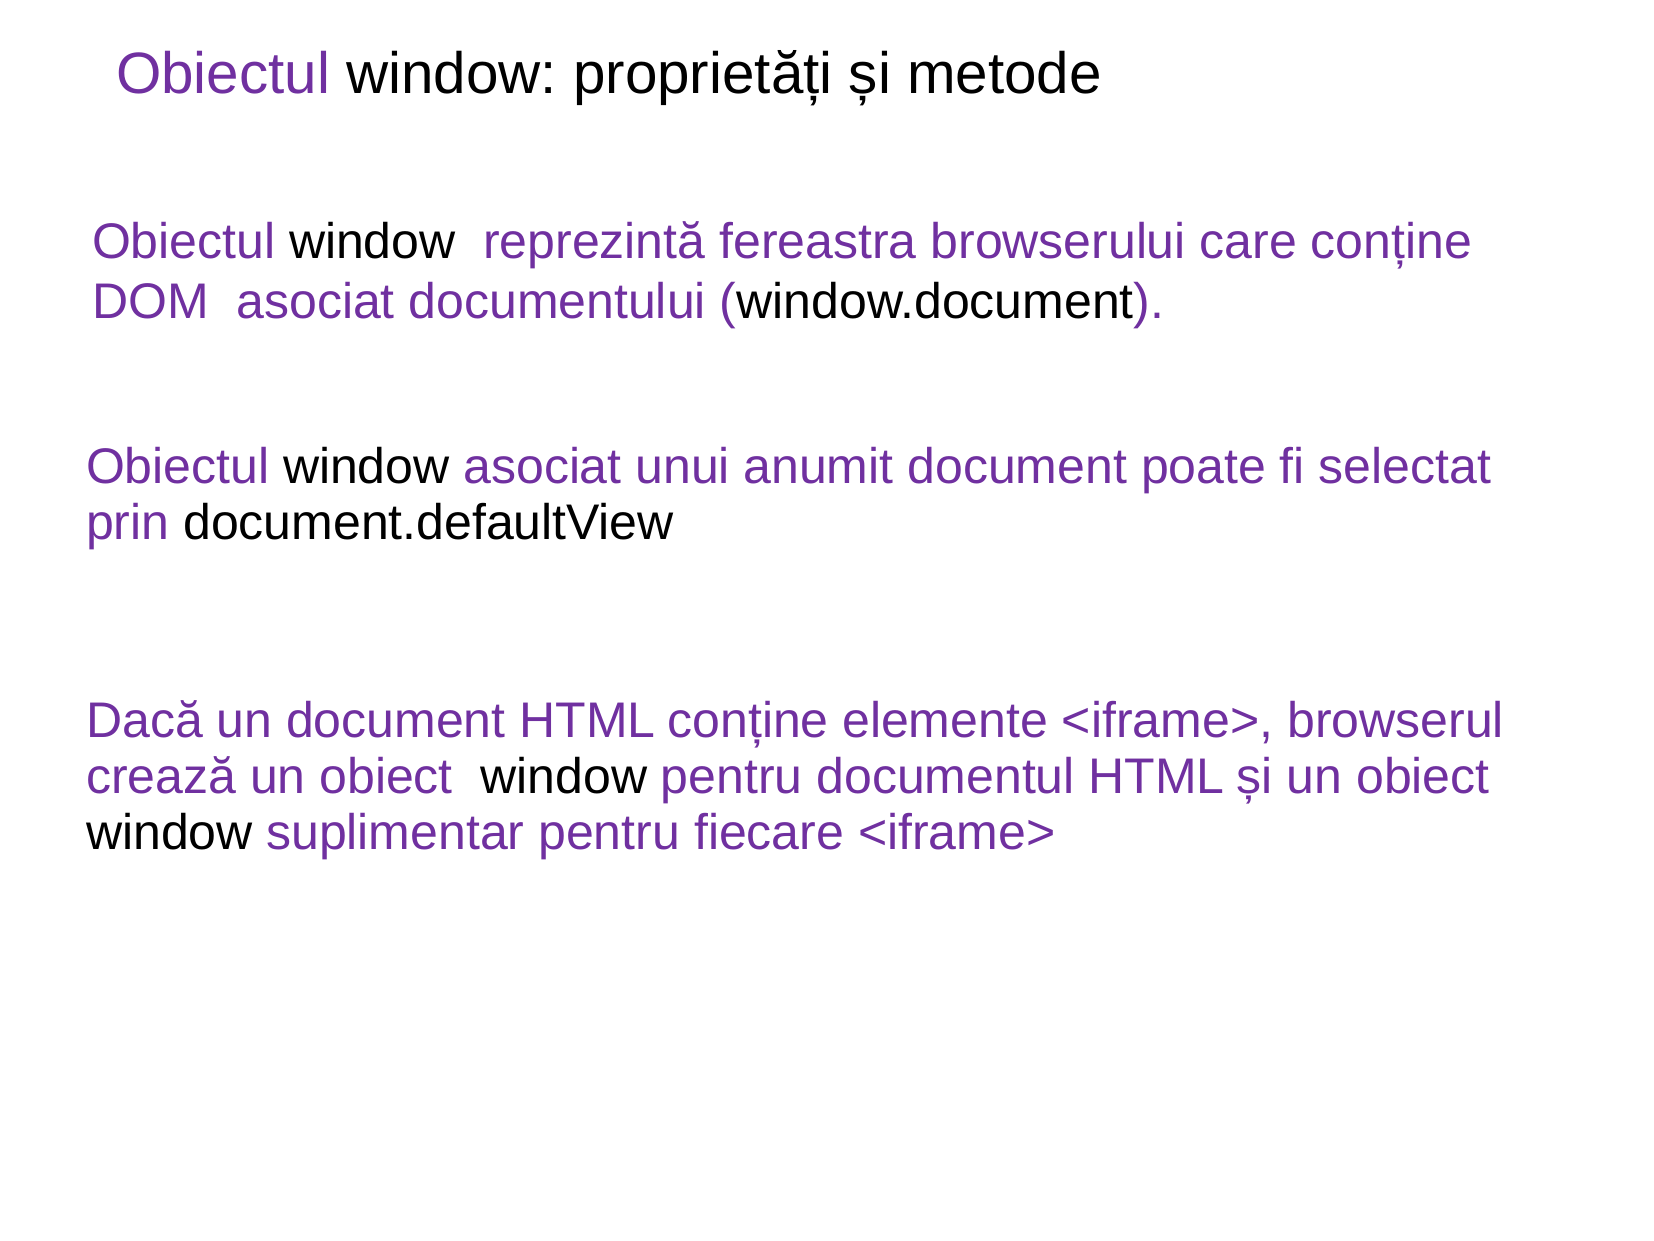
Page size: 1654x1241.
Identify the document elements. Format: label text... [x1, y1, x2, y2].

text_box Obiectul window: proprietăți și metode [85, 33, 1241, 178]
text_box Obiectul window reprezintă fereastra browserului care conține DOM asociat documentului (window.document). [63, 200, 1488, 381]
text_box Dacă un document HTML conține elemente <iframe>, browserul crează un obiect window pentru documentul HTML și un obiect window suplimentar pentru fiecare <iframe> [71, 685, 1524, 979]
text_box Obiectul window asociat unui anumit document poate fi selectat prin document.defaultView [71, 431, 1524, 600]
